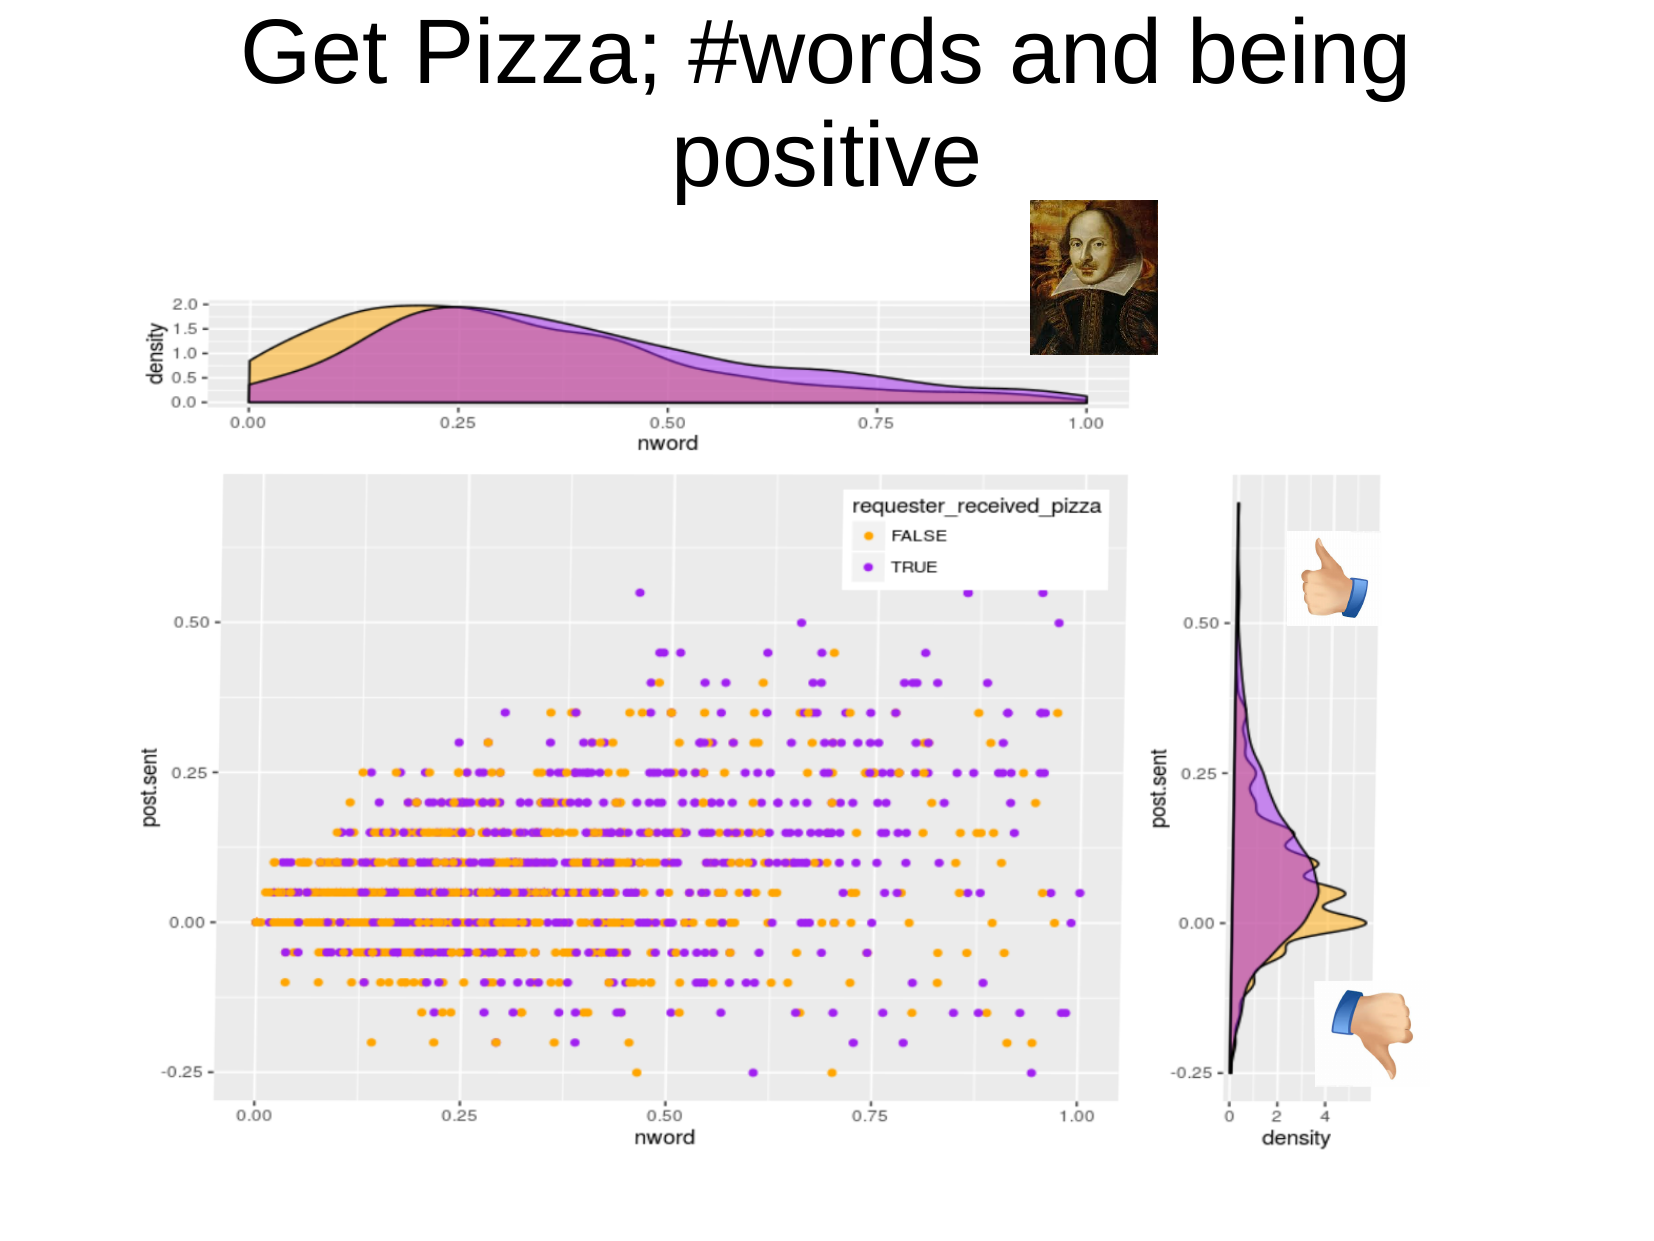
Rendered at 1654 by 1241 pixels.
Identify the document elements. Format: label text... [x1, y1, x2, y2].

title Get Pizza; #words and being positive [82, 0, 1571, 208]
picture [118, 200, 1430, 1158]
